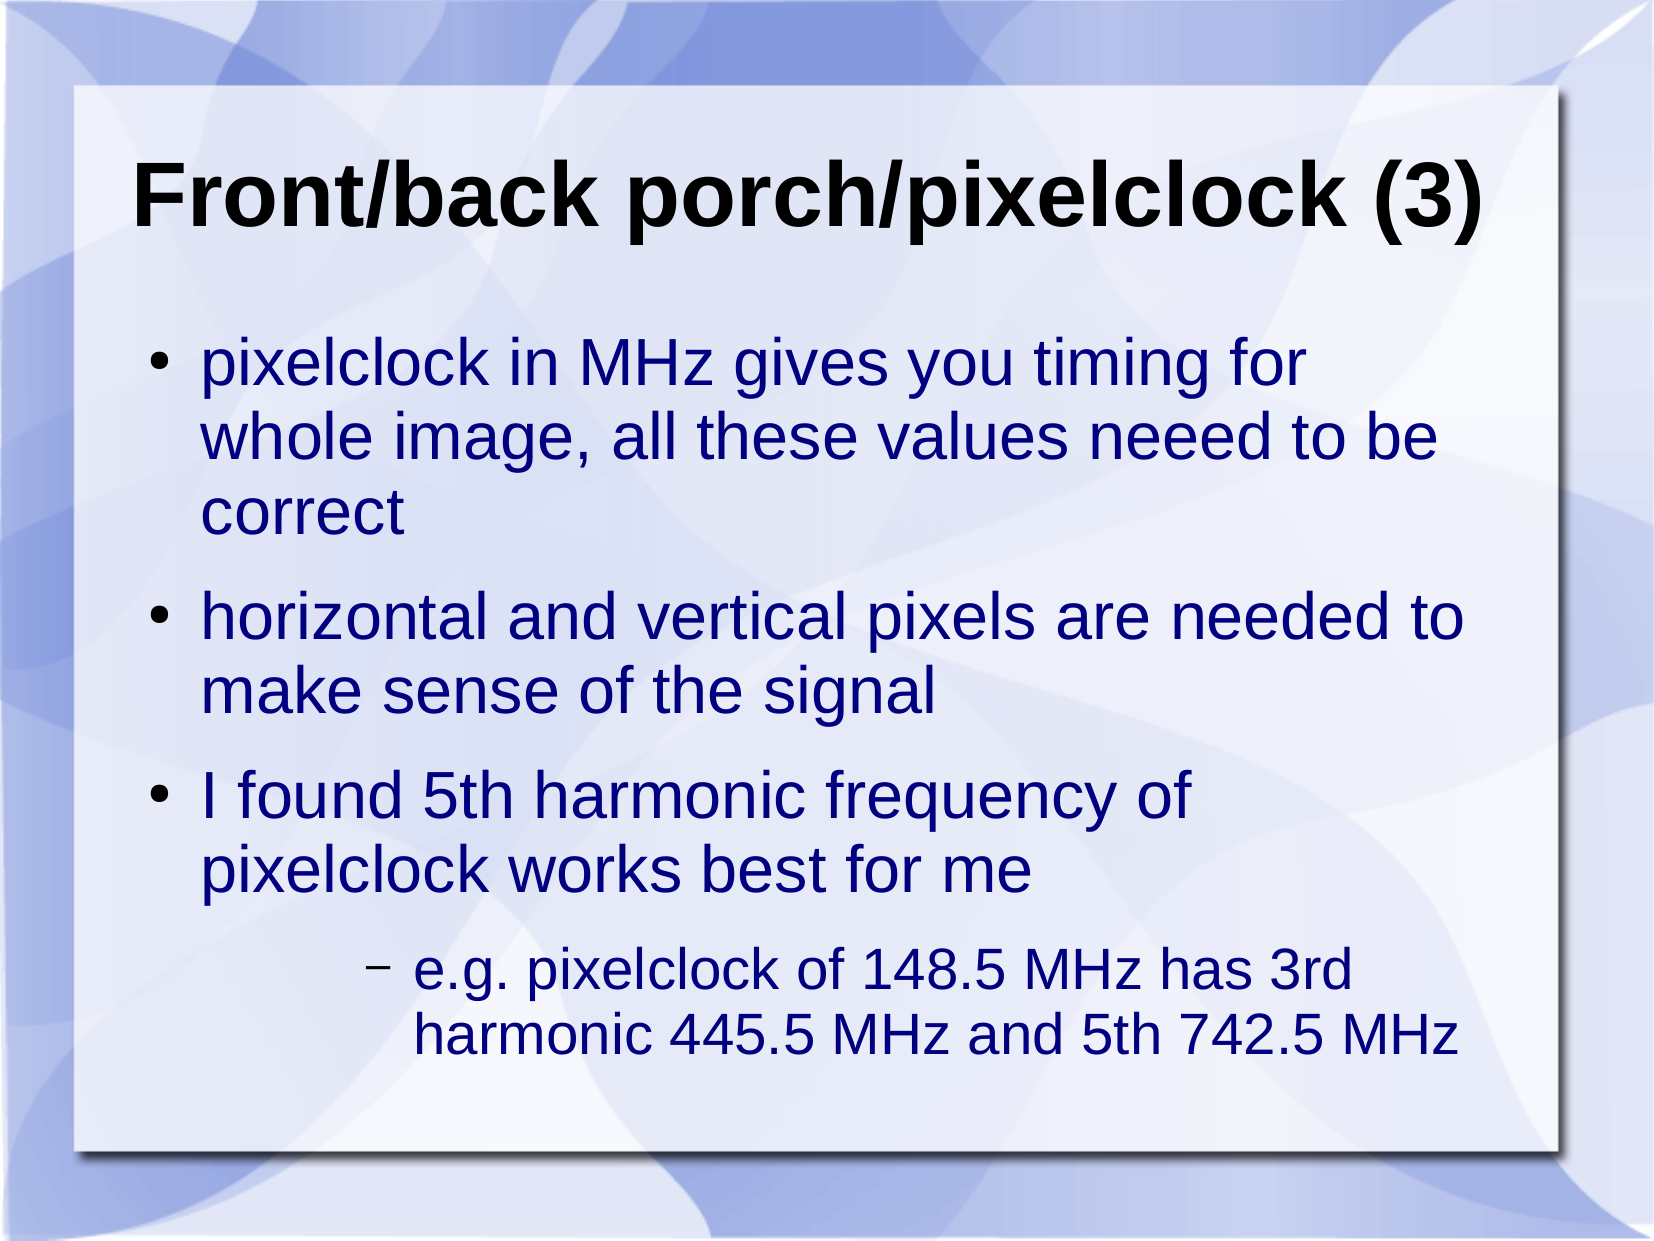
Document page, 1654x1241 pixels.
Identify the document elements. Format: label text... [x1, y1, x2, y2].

picture [0, 0, 1654, 1241]
list pixelclock in MHz gives you timing for whole image, all these values neeed to be correct horizontal and vertical pixels are needed to make sense of the signal I found 5th harmonic frequency of pixelclock works best for me e.g. pixelclock of 148.5 MHz has 3rd harmonic 445.5 MHz and 5th 742.5 MHz [129, 324, 1489, 1067]
title Front/back porch/pixelclock (3) [82, 90, 1536, 298]
